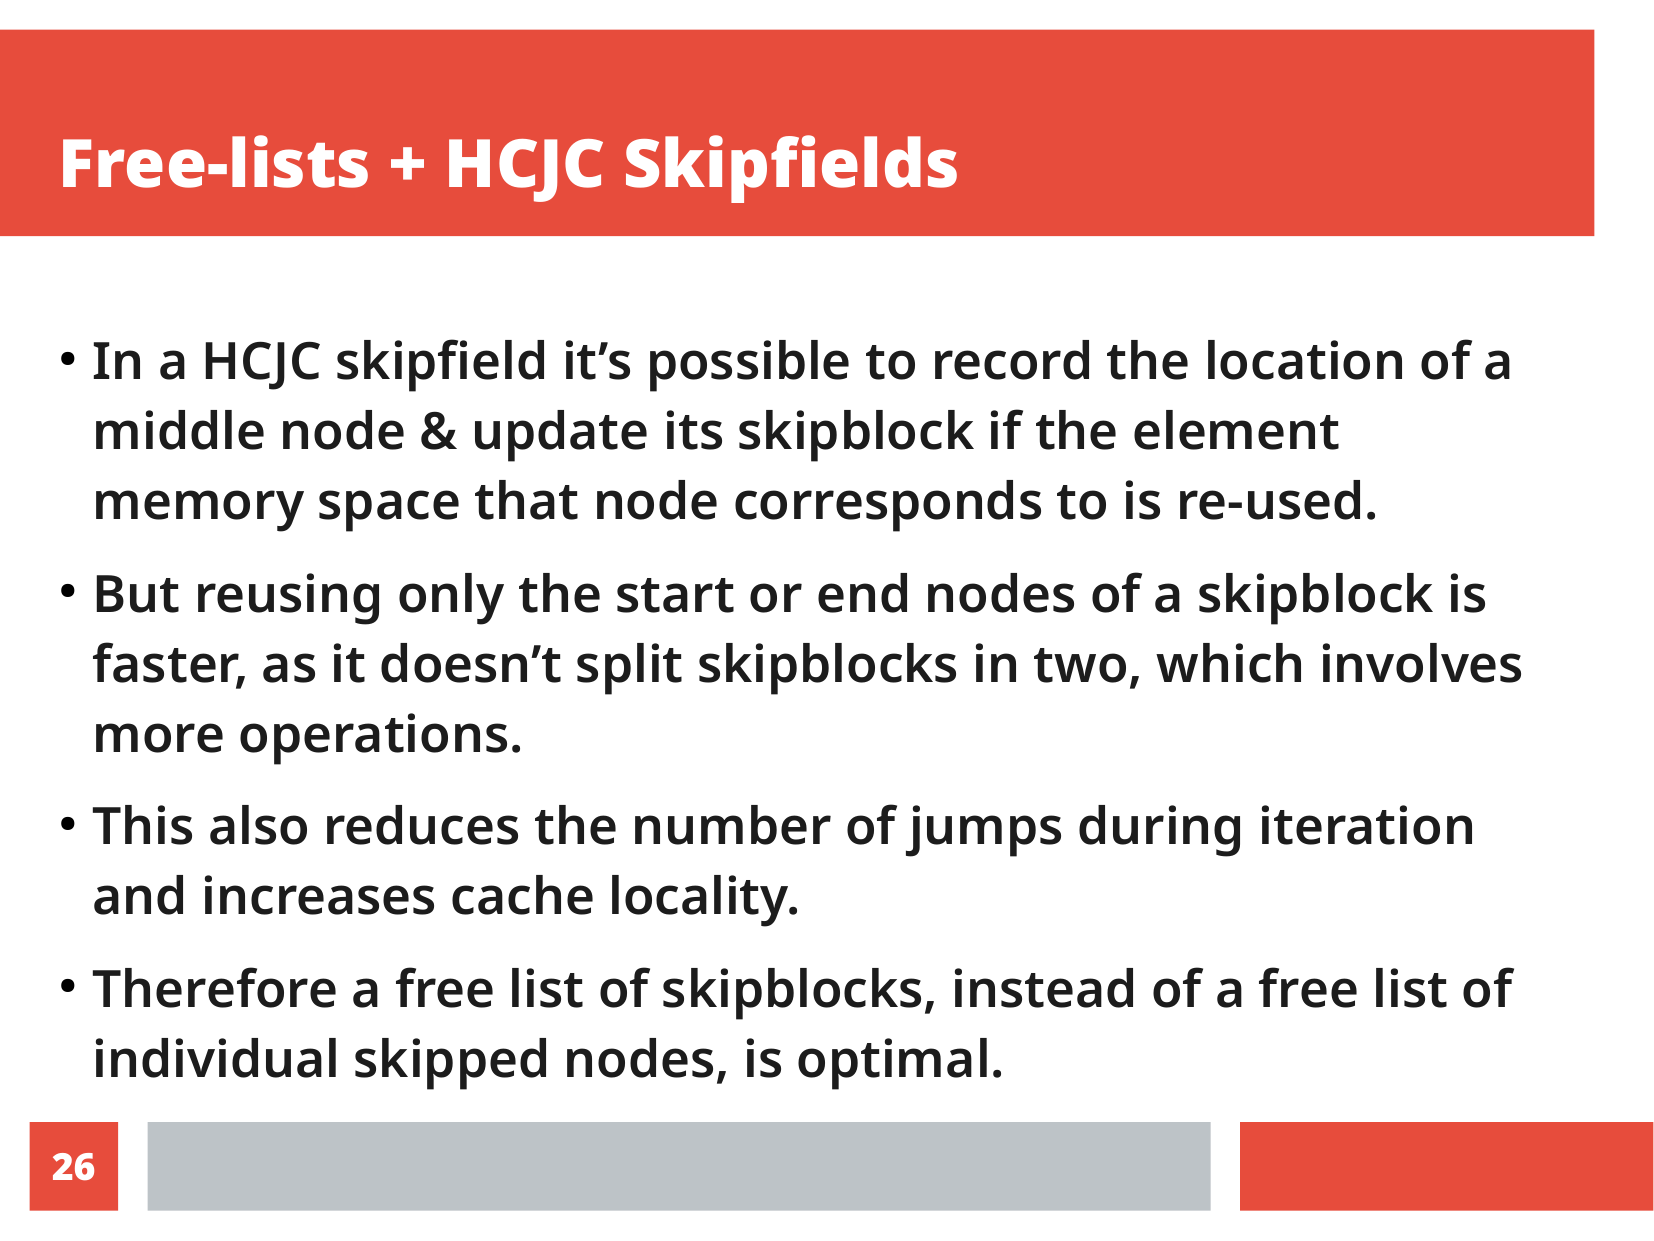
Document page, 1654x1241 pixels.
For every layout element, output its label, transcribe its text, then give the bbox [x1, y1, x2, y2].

title Free-lists + HCJC Skipfields [59, 59, 1595, 207]
list In a HCJC skipfield it’s possible to record the location of a middle node & update its skipblock if the element memory space that node corresponds to is re-used. But reusing only the start or end nodes of a skipblock is faster, as it doesn’t split skipblocks in two, which involves more operations. This also reduces the number of jumps during iteration and increases cache locality. Therefore a free list of skipblocks, instead of a free list of individual skipped nodes, is optimal. [59, 324, 1565, 1093]
